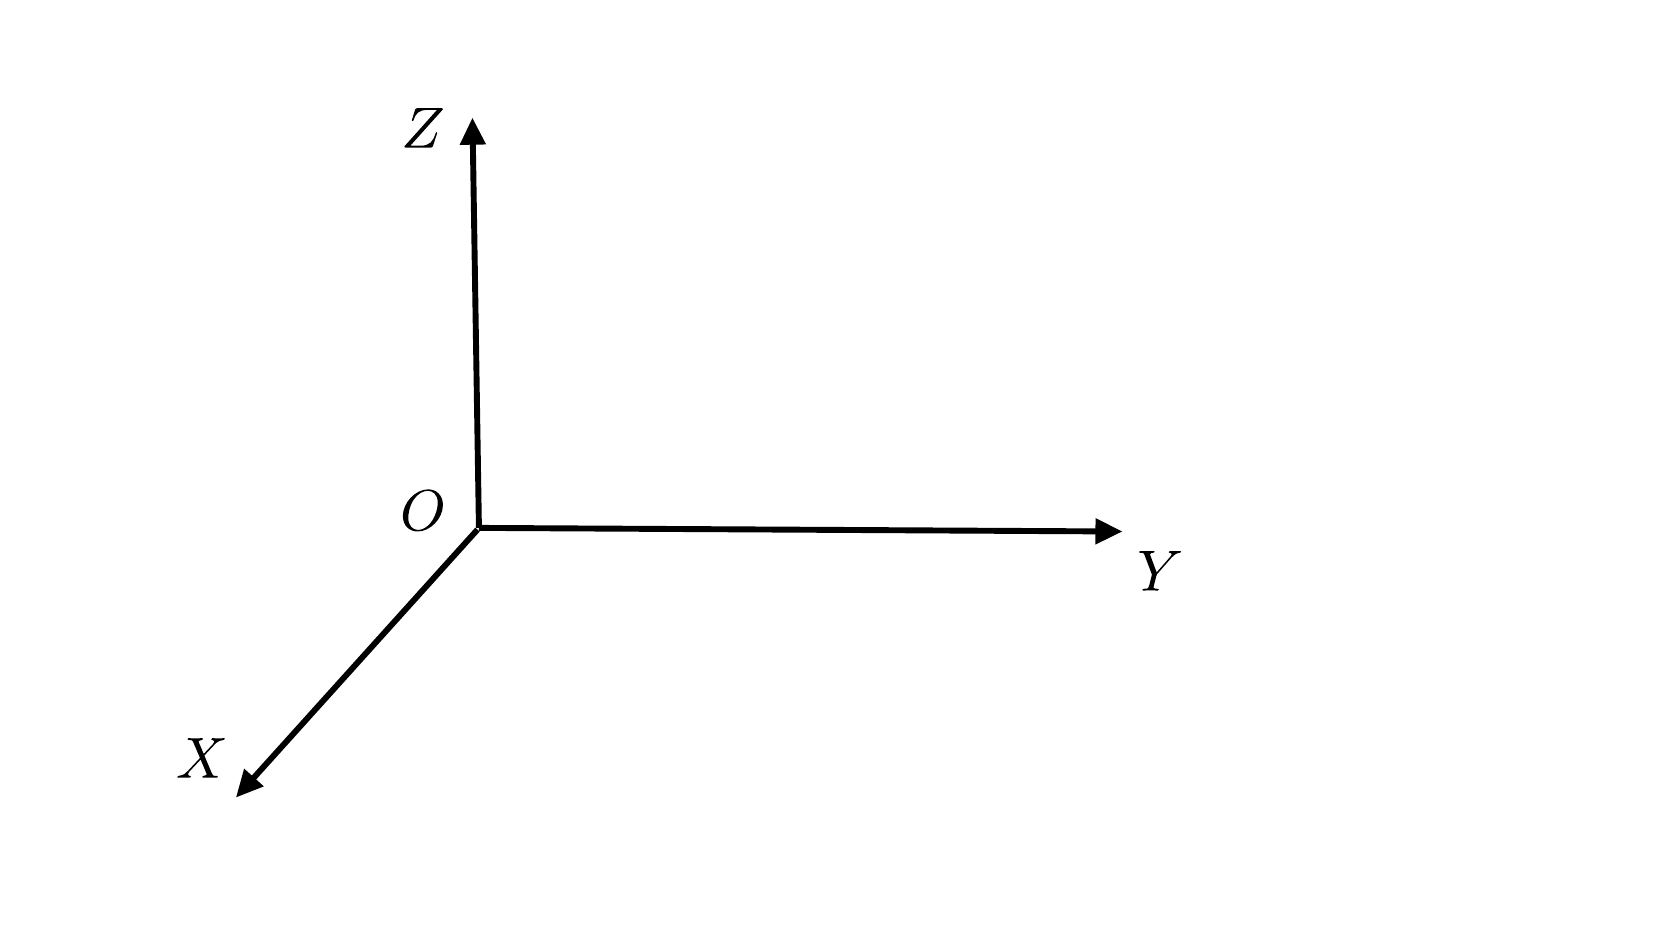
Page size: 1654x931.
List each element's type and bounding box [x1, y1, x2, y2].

picture [1138, 551, 1182, 591]
picture [177, 738, 225, 778]
picture [404, 108, 443, 148]
picture [402, 489, 443, 532]
